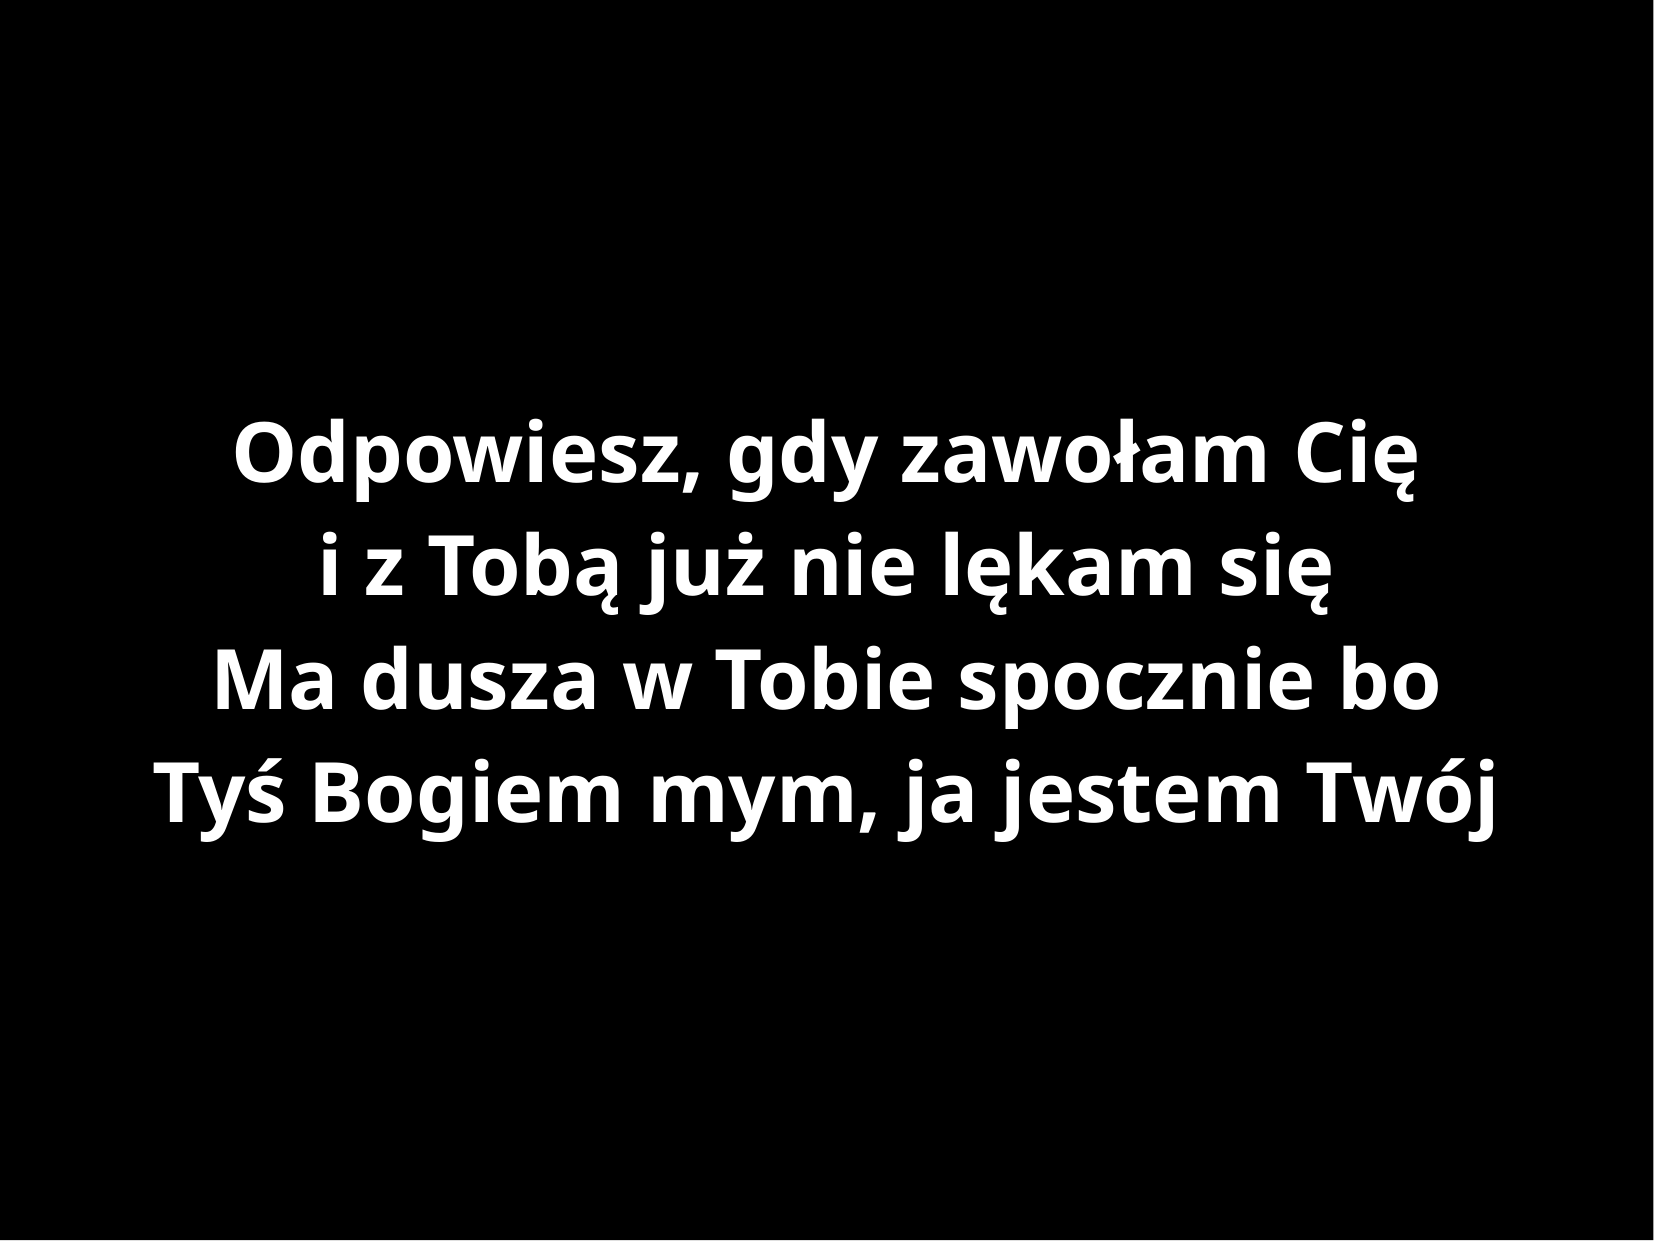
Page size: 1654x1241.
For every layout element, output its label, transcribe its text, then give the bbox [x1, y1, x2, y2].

title Odpowiesz, gdy zawołam Cię i z Tobą już nie lękam się Ma dusza w Tobie spocznie bo Tyś Bogiem mym, ja jestem Twój [0, 0, 1654, 1241]
